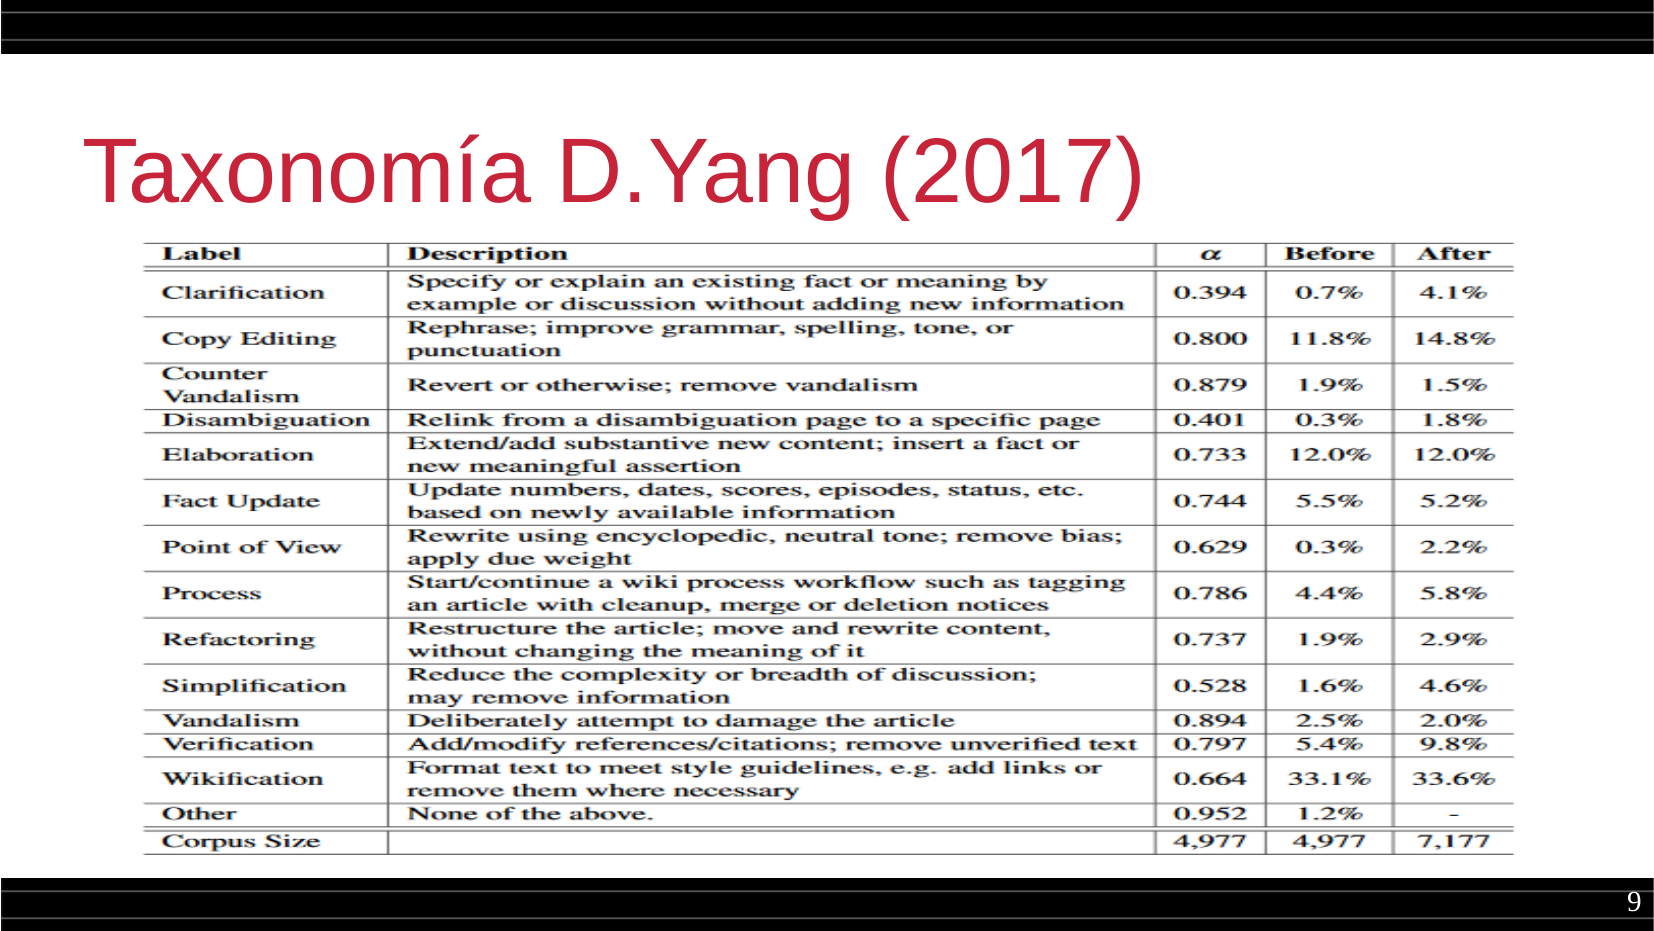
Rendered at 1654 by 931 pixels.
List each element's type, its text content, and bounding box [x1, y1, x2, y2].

picture [135, 236, 1518, 863]
title Taxonomía D.Yang (2017) [82, 92, 1571, 249]
picture [1, 0, 1654, 54]
picture [1, 878, 1654, 931]
